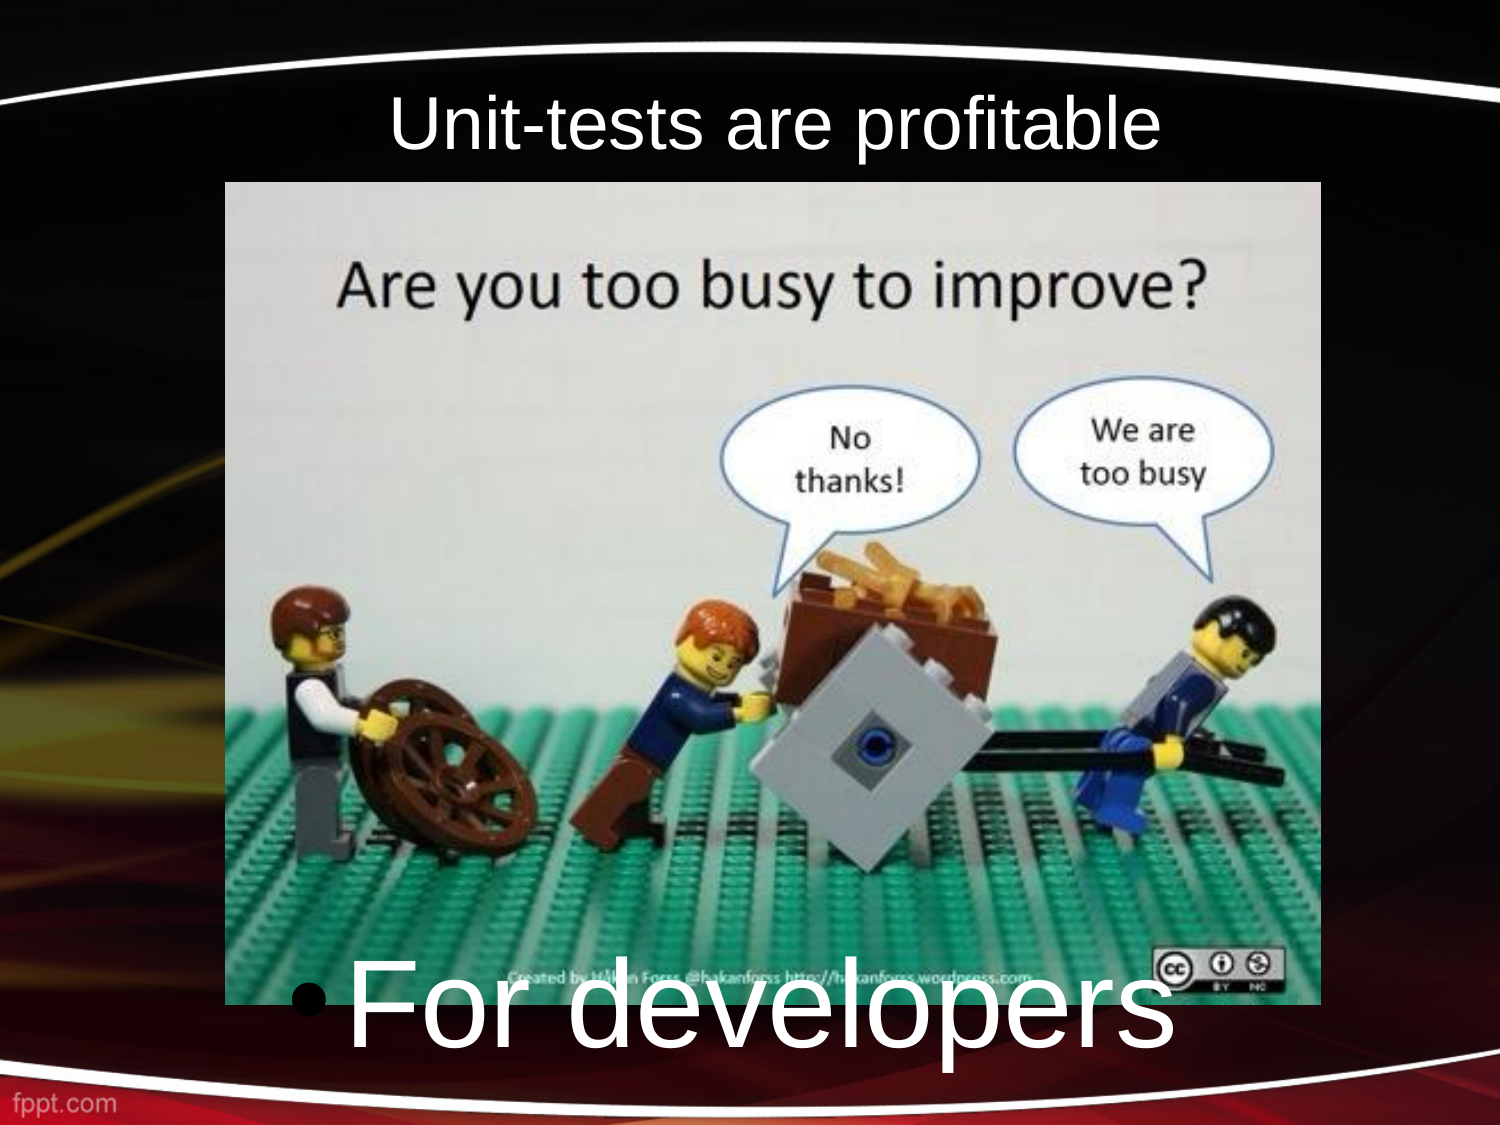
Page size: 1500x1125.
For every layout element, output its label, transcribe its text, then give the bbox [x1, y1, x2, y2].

list For developers [75, 915, 1391, 1081]
picture [0, 0, 1500, 1125]
list Unit-tests are profitable [90, 45, 1406, 196]
